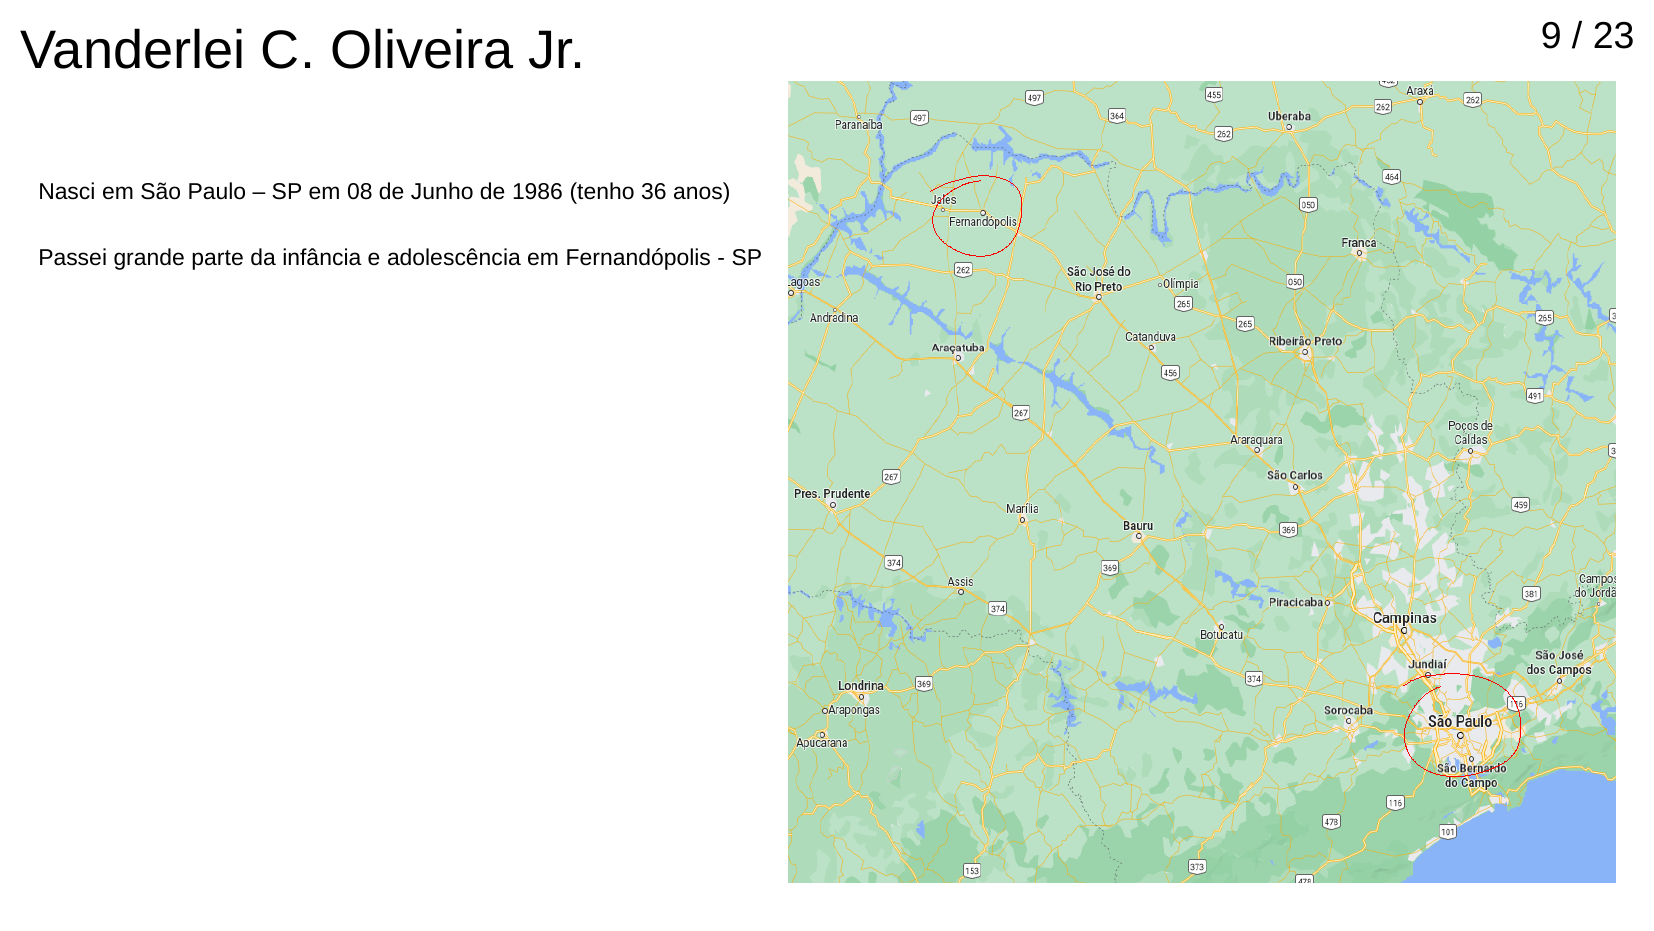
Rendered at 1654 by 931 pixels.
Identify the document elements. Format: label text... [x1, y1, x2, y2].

text_box Passei grande parte da infância e adolescência em Fernandópolis - SP [23, 237, 810, 309]
text_box Vanderlei C. Oliveira Jr. [5, 11, 615, 89]
text_box <number> / 23 [1375, 0, 1654, 71]
picture [788, 81, 1616, 884]
text_box Nasci em São Paulo – SP em 08 de Junho de 1986 (tenho 36 anos) [23, 171, 751, 243]
